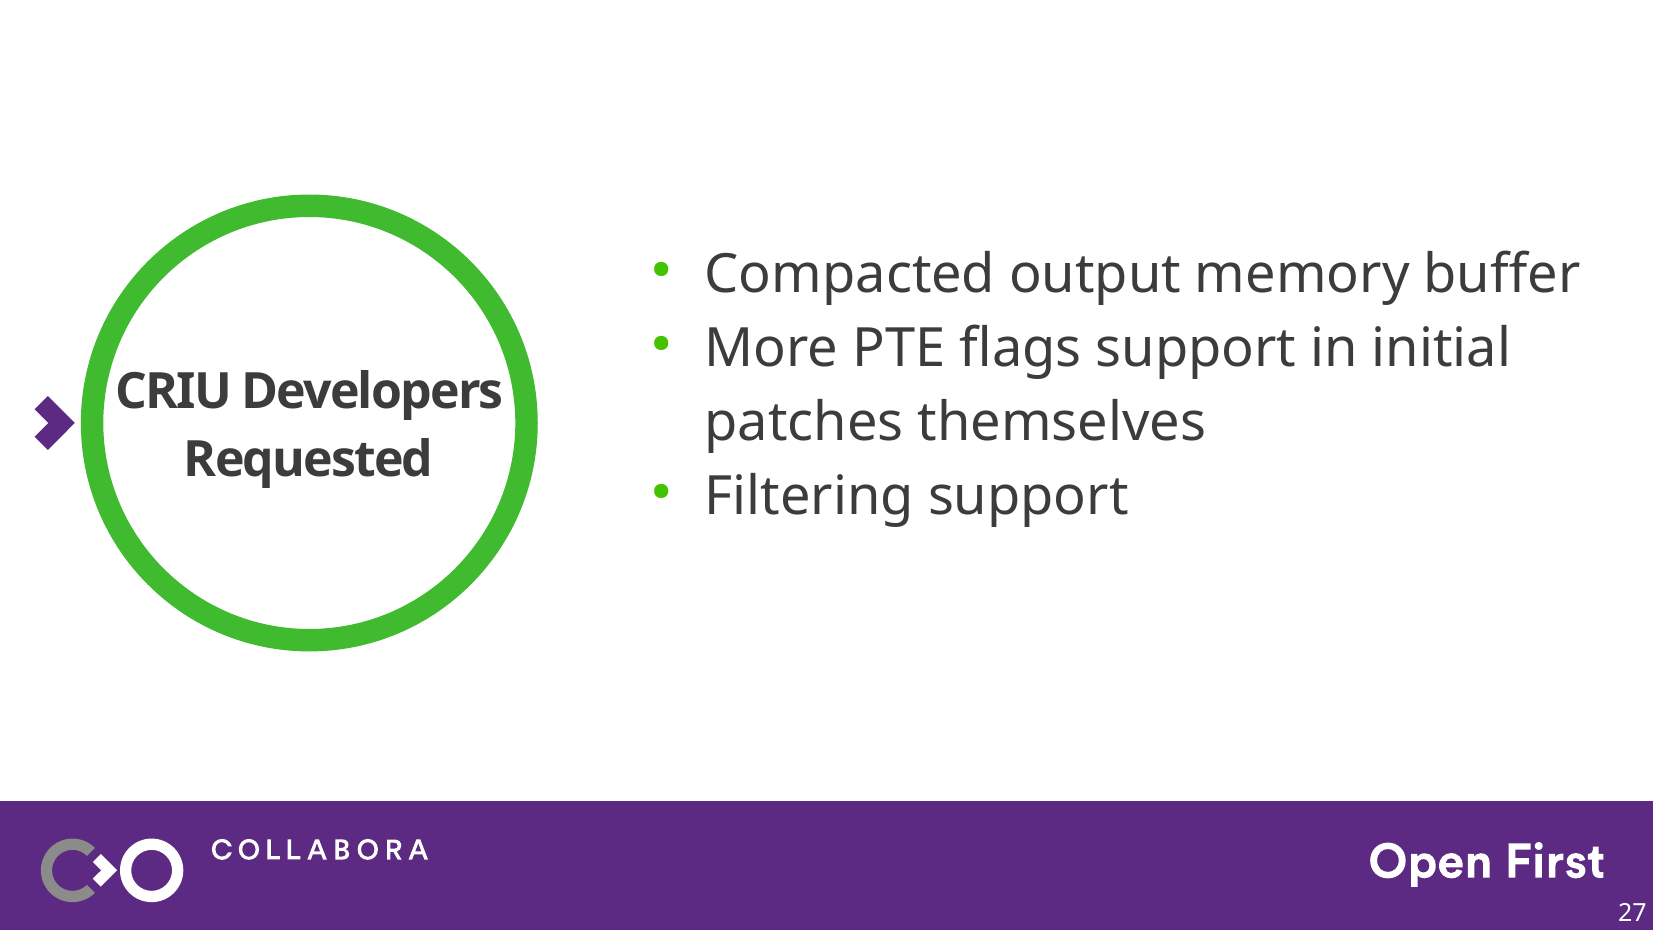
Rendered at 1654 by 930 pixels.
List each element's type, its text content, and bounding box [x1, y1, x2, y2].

title CRIU Developers Requested [102, 194, 515, 652]
list Compacted output memory buffer More PTE flags support in initial patches themselves Filtering support [634, 160, 1614, 804]
